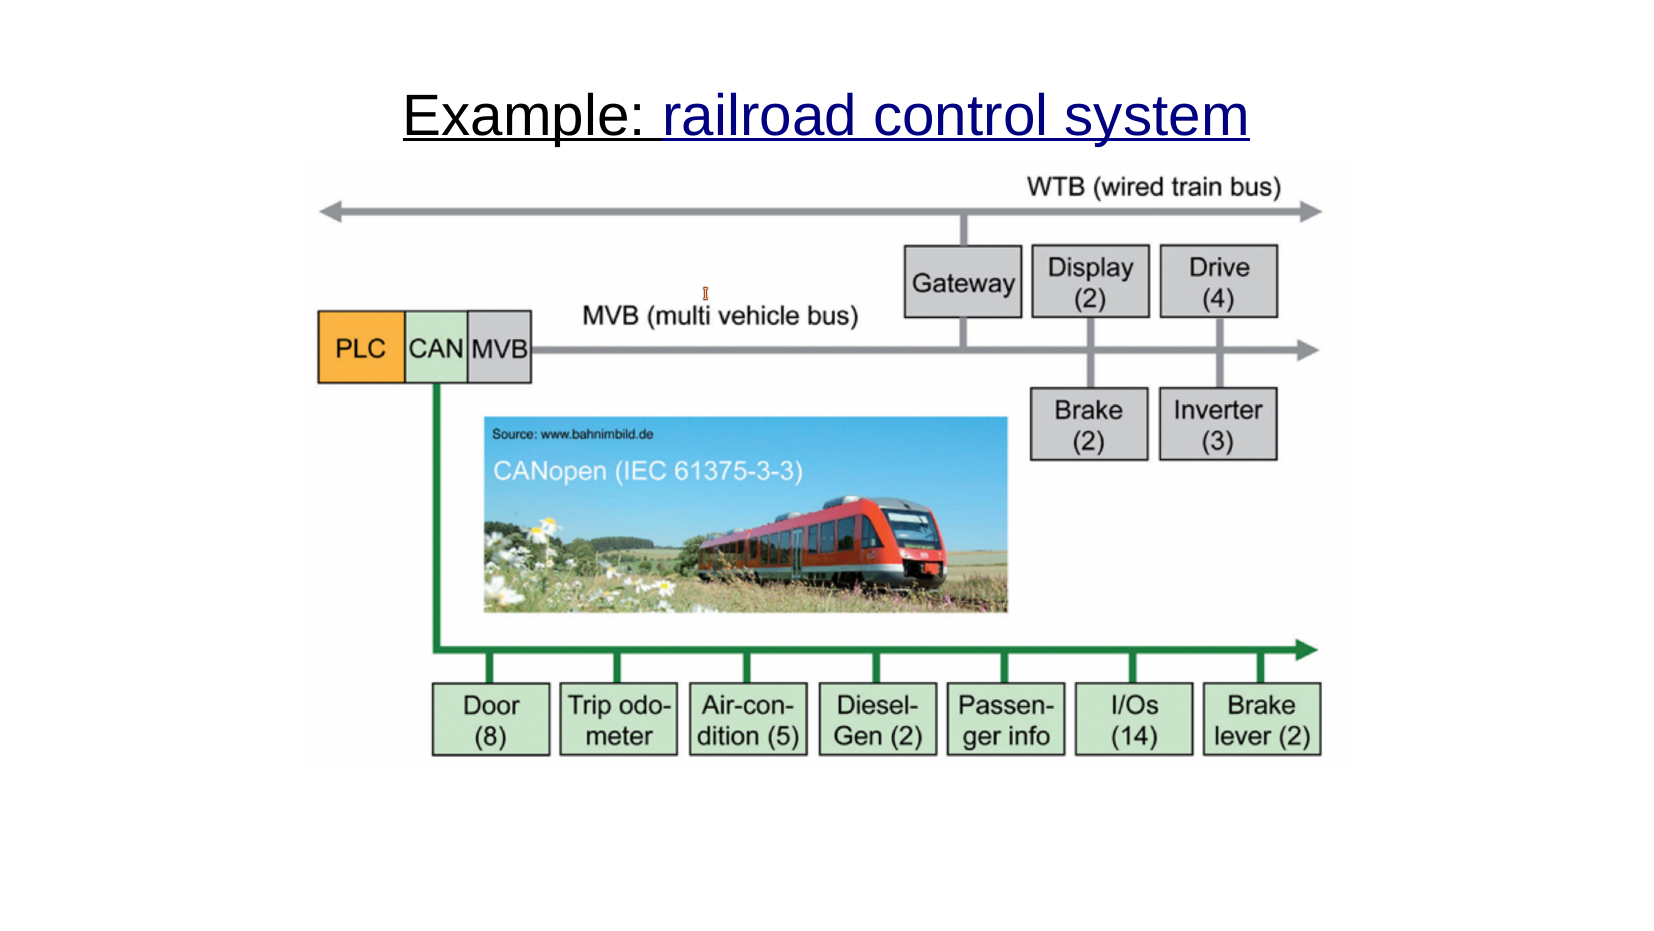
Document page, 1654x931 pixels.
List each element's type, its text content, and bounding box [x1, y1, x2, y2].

picture [301, 193, 1352, 771]
title Example: railroad control system [82, 37, 1571, 193]
